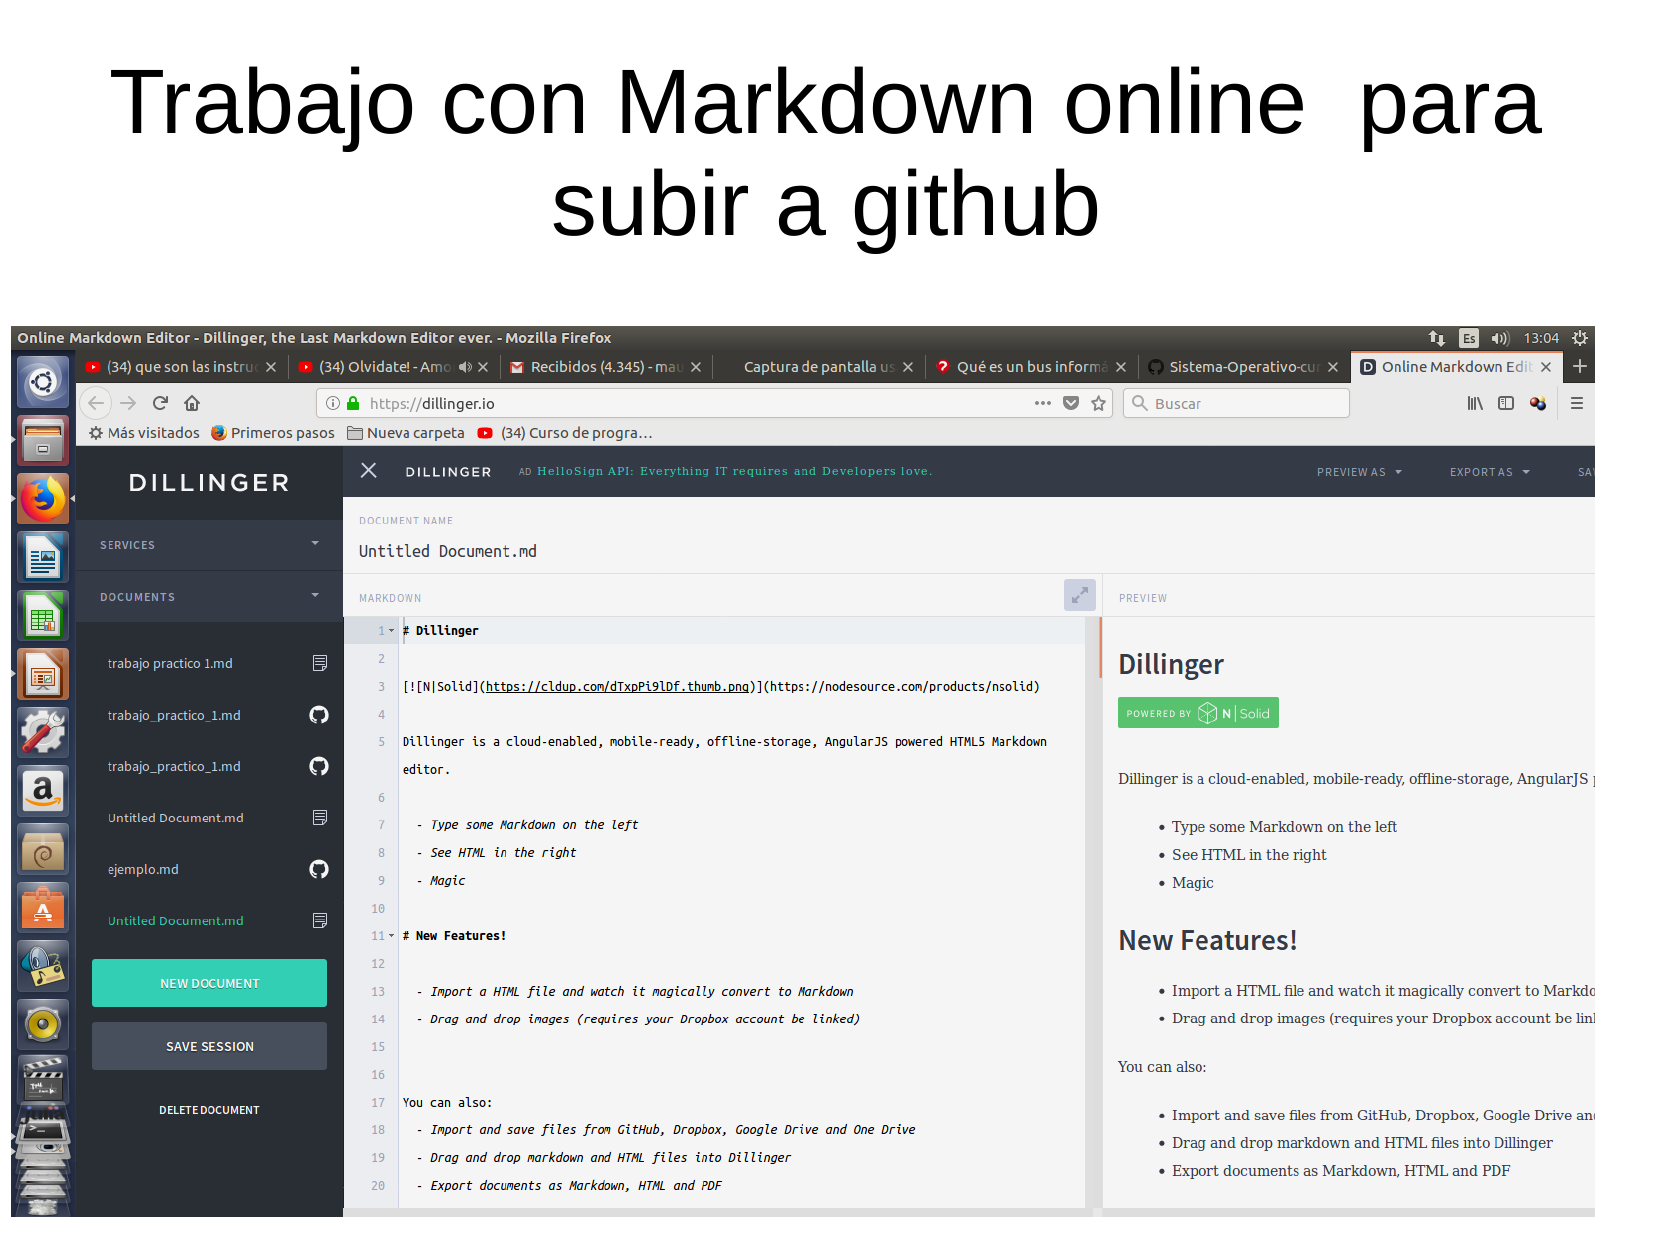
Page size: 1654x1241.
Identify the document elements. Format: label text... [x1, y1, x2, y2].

picture [11, 326, 1595, 1217]
title Trabajo con Markdown online para subir a github [82, 49, 1571, 257]
